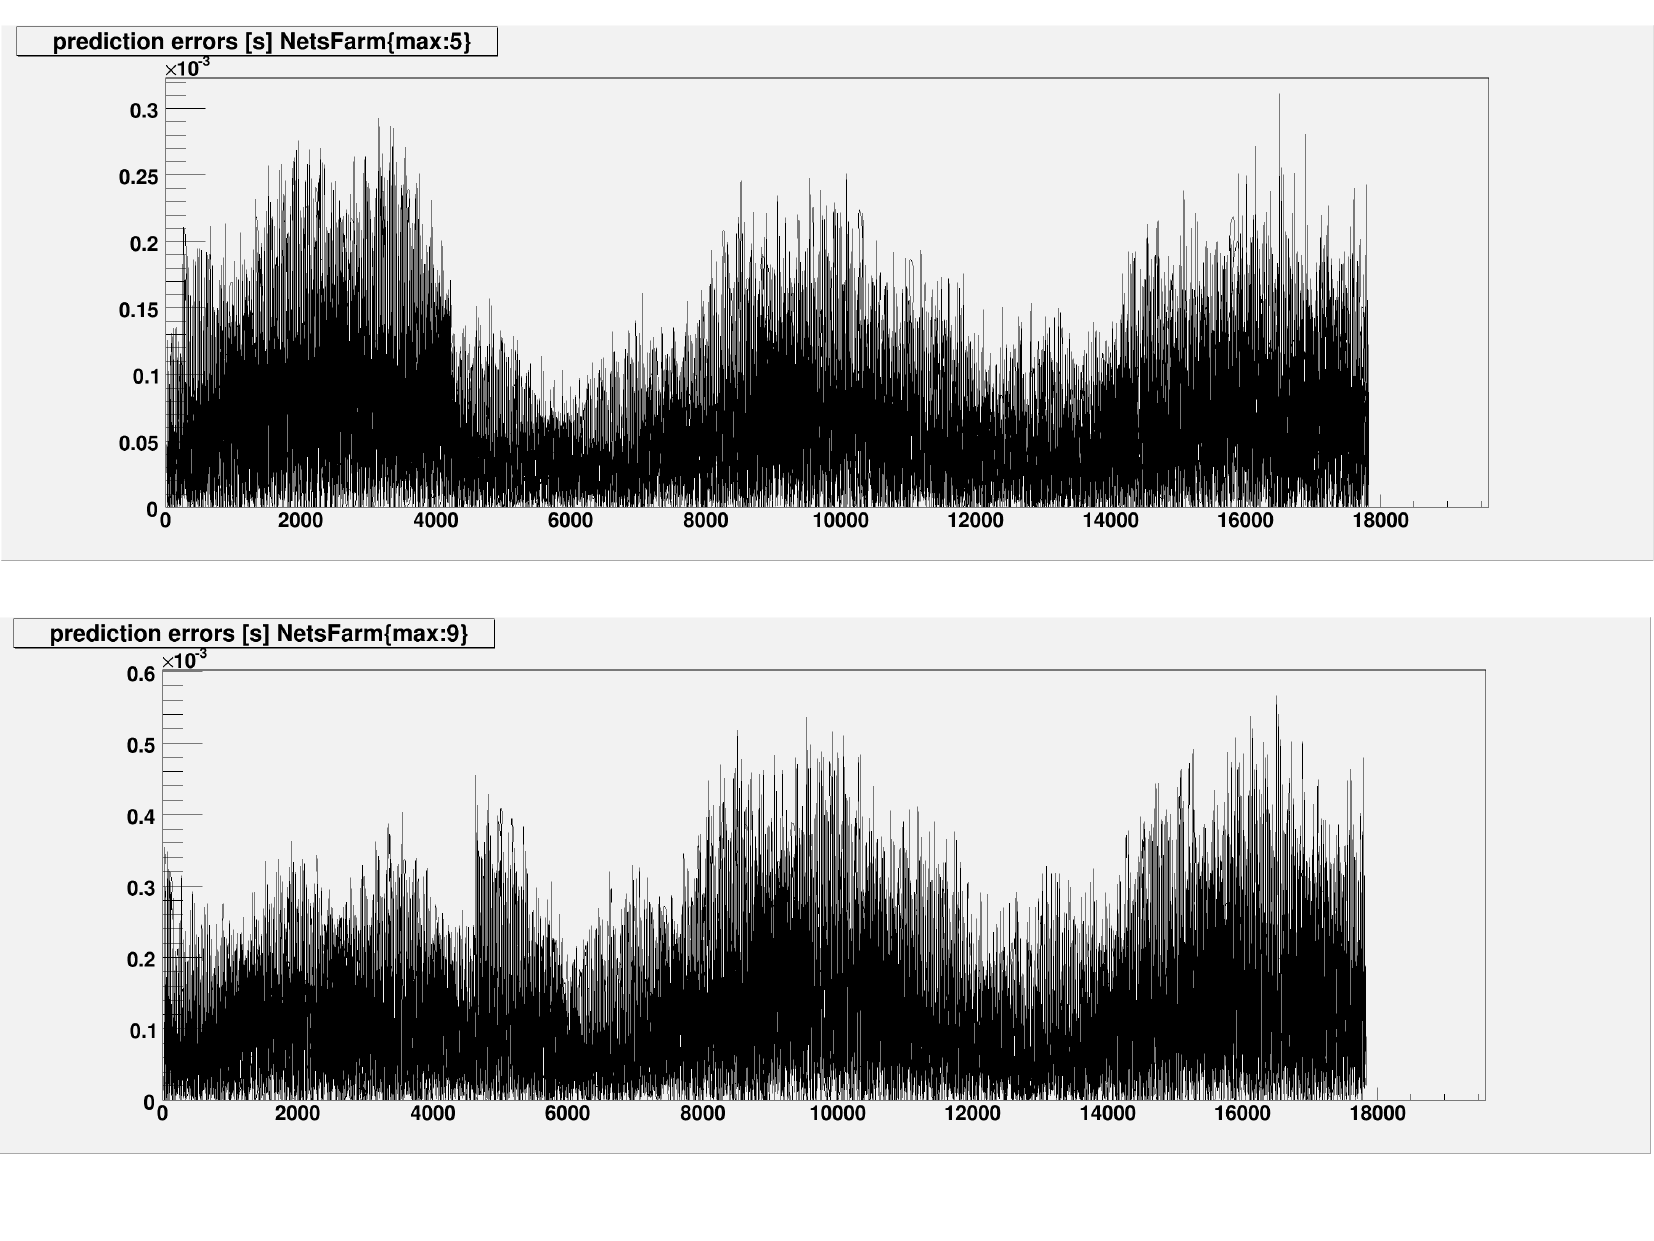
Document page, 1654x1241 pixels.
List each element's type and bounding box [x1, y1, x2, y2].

picture [0, 616, 1651, 1154]
picture [0, 24, 1654, 562]
